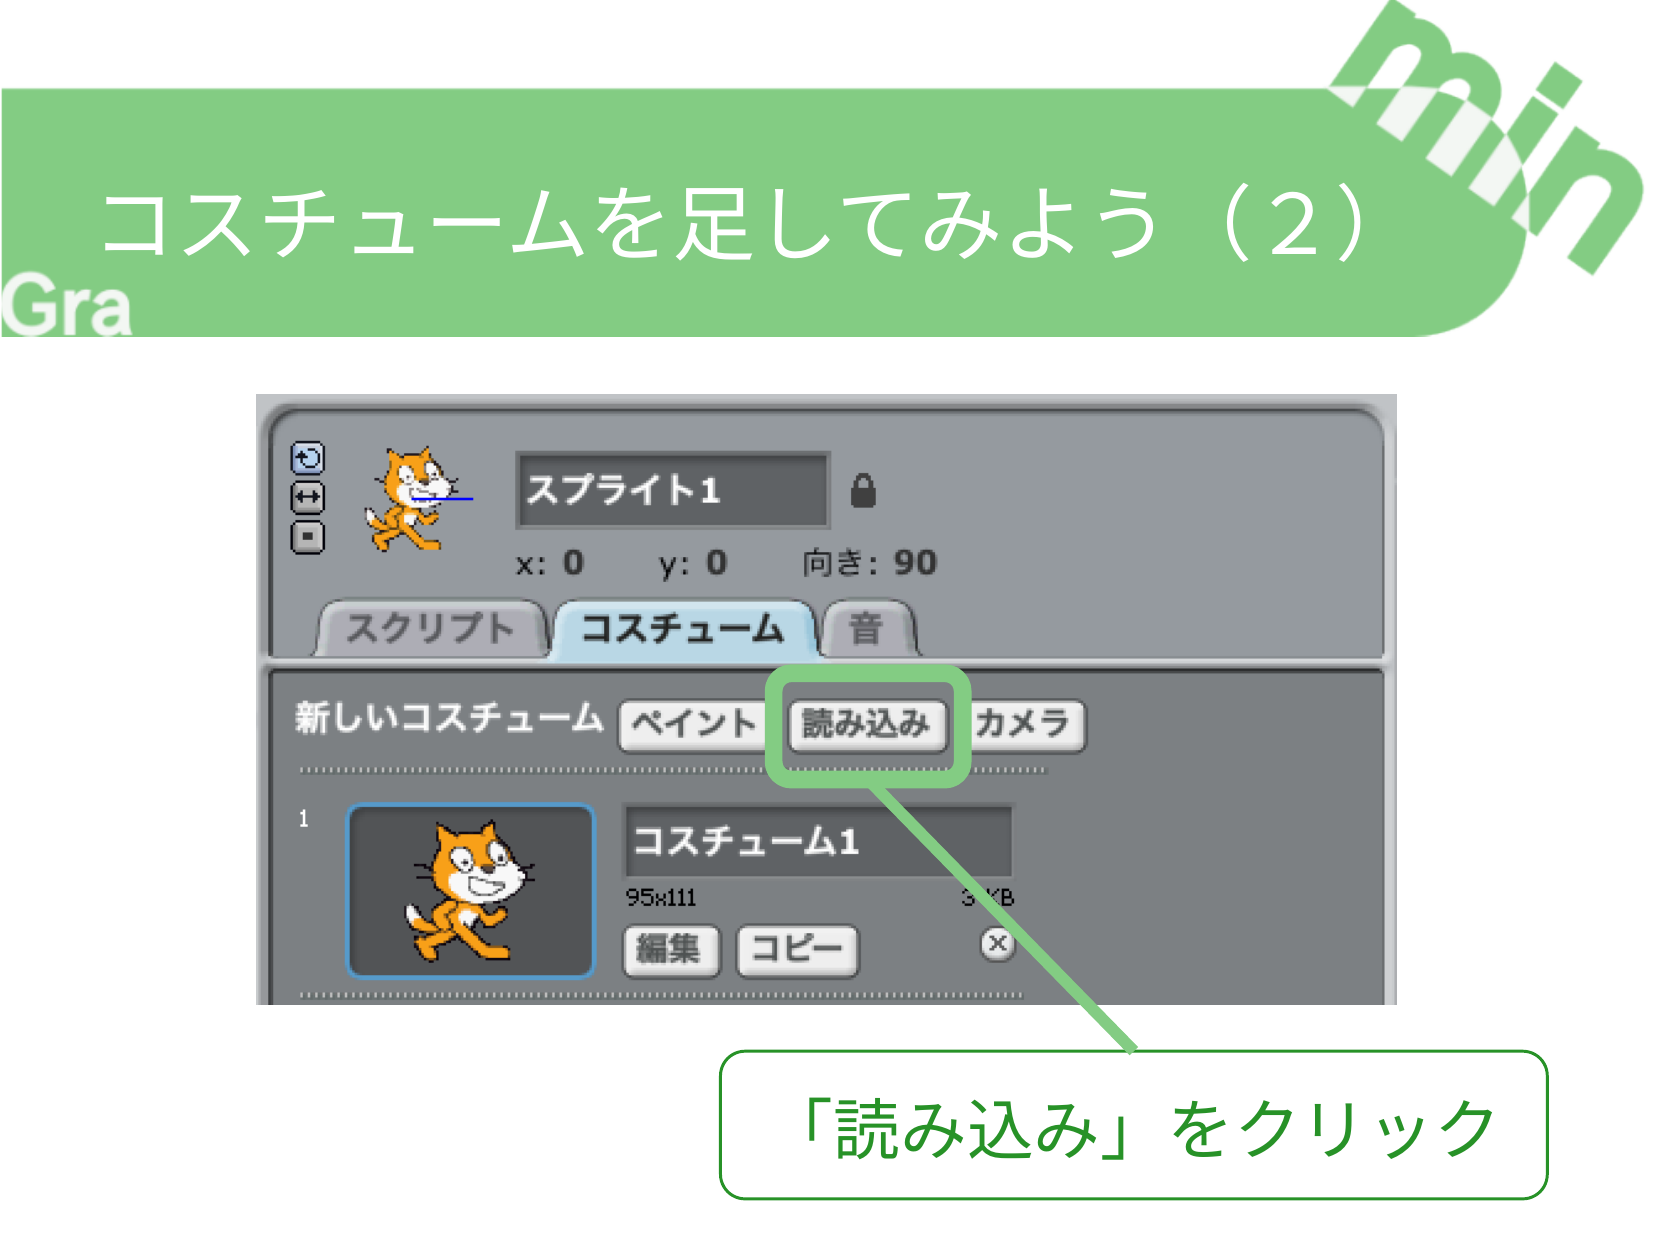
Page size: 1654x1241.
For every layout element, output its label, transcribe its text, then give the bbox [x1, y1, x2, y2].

picture [1, 0, 1654, 337]
title コスチュームを足してみよう（２） [11, 134, 1501, 303]
picture [256, 394, 1397, 1005]
text_box 「読み込み」をクリック [720, 1051, 1548, 1199]
picture [783, 683, 953, 770]
